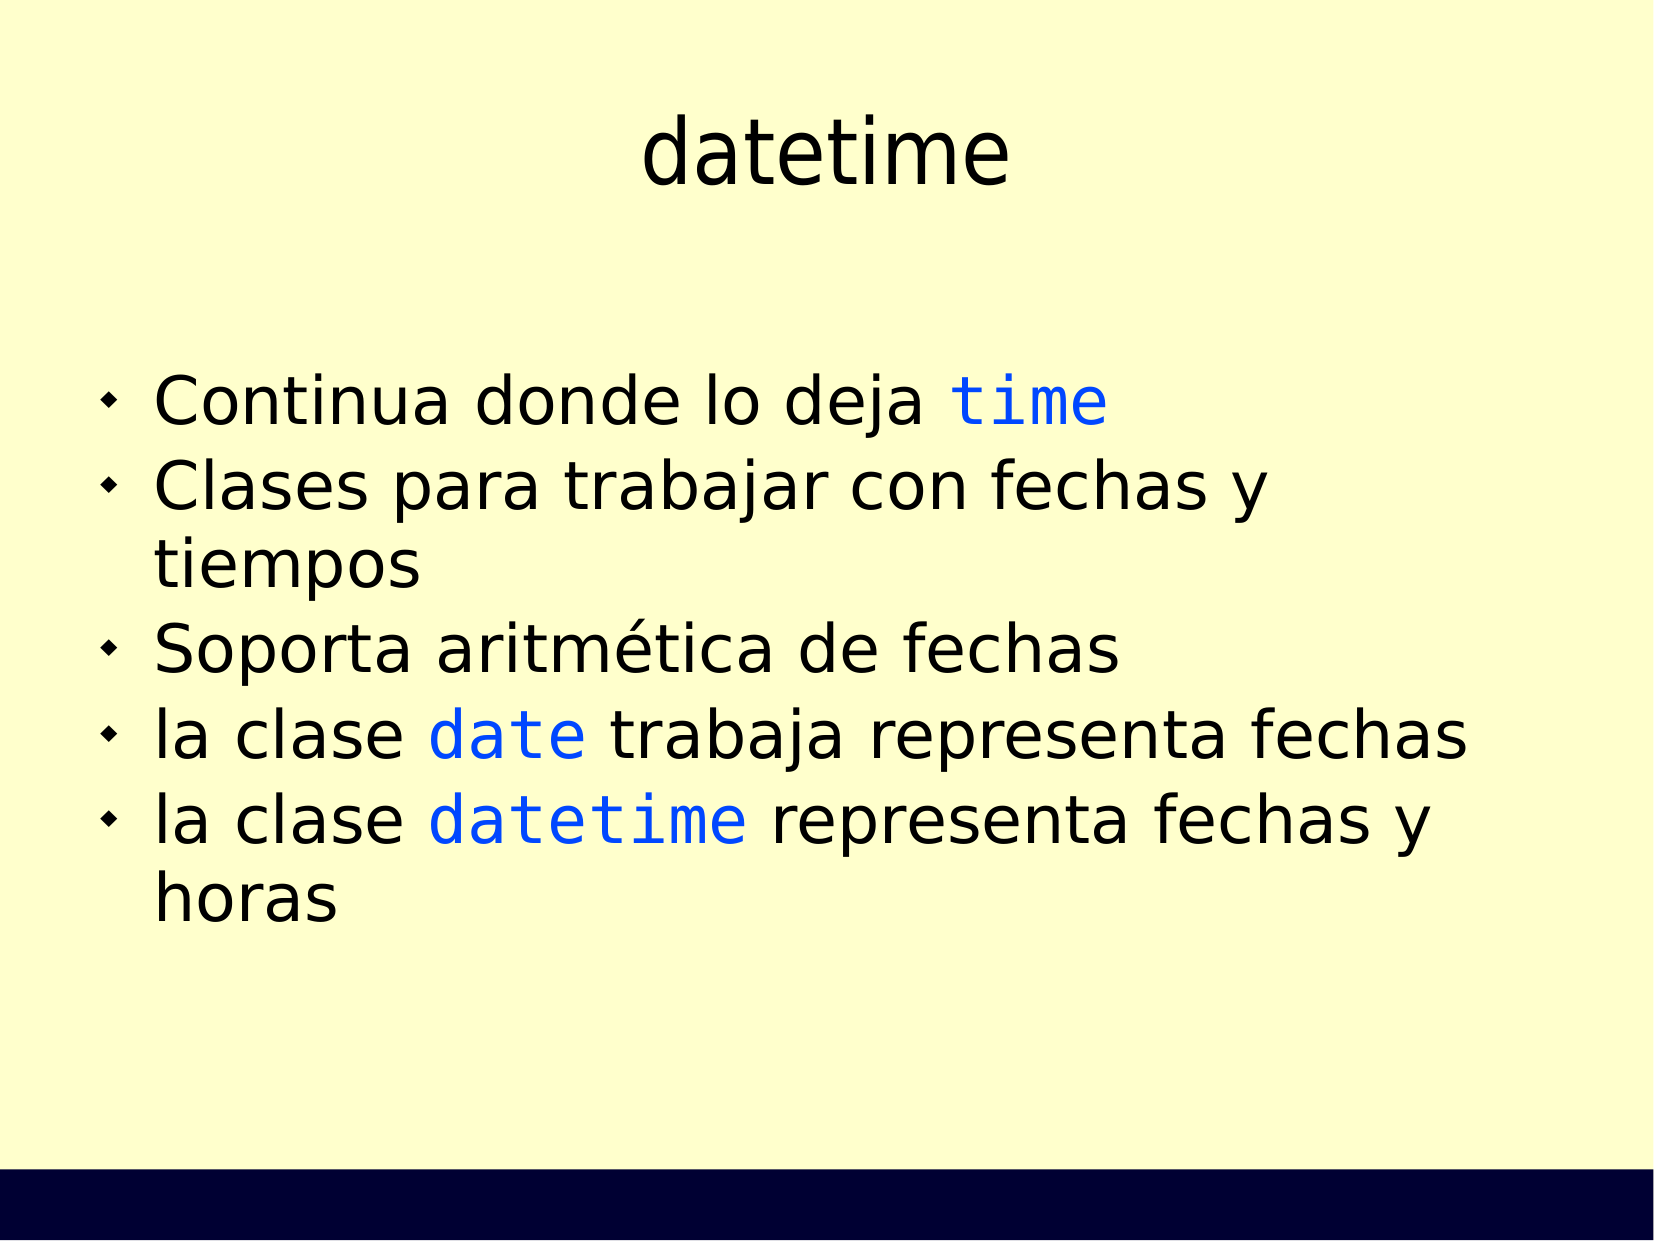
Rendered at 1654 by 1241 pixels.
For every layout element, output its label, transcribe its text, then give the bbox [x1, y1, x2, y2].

list Continua donde lo deja time Clases para trabajar con fechas y tiempos Soporta aritmética de fechas la clase date trabaja representa fechas la clase datetime representa fechas y horas [82, 290, 1538, 1010]
title datetime [82, 49, 1571, 257]
